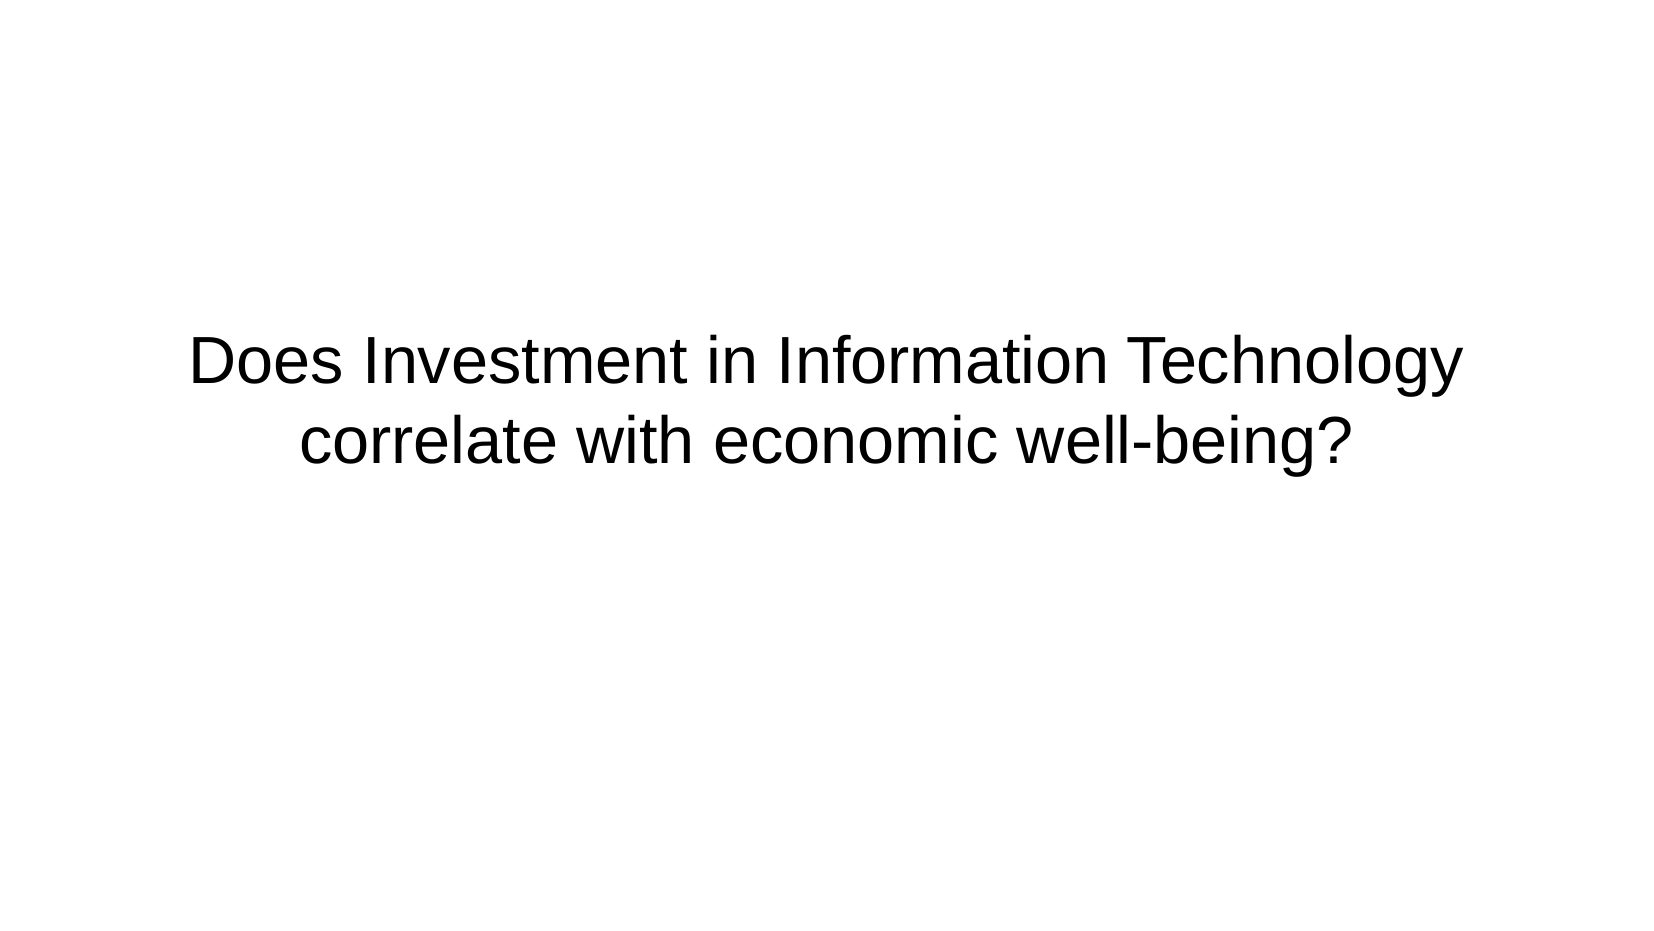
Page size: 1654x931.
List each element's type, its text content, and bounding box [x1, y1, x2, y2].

subtitle Does Investment in Information Technology correlate with economic well-being? [82, 37, 1571, 757]
